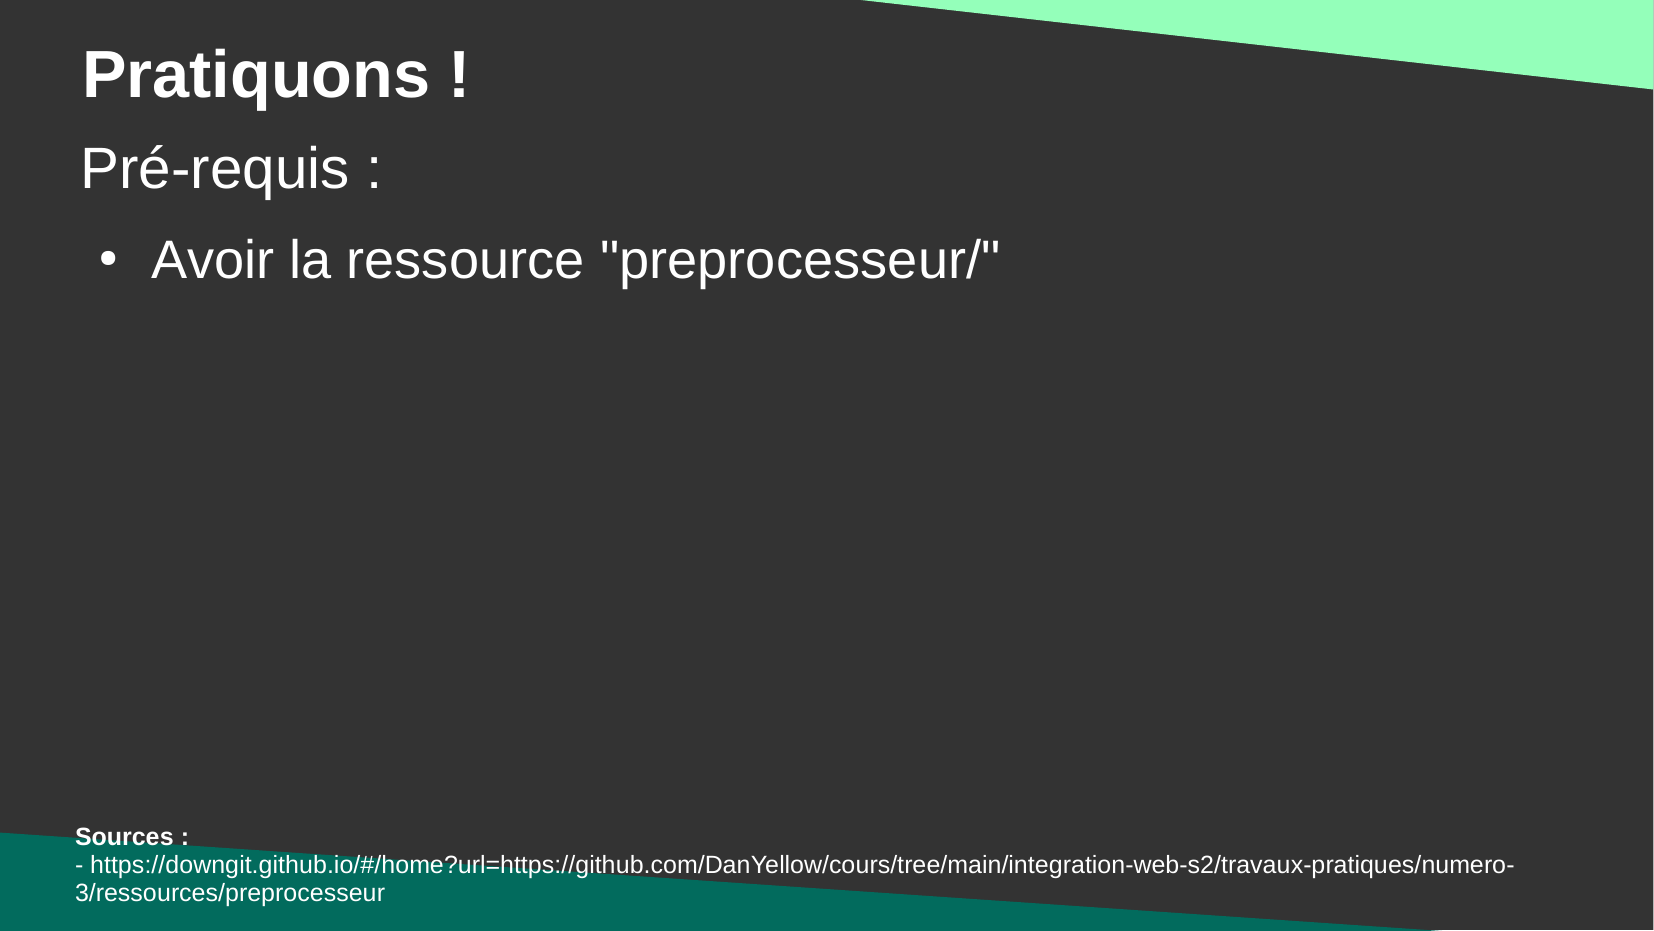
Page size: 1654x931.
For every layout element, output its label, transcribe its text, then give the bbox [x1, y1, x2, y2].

title Pratiquons ! [82, 37, 1571, 114]
list Pré-requis : Avoir la ressource "preprocesseur/" [80, 135, 1620, 296]
text_box [860, 0, 1654, 90]
text_box Sources : - https://downgit.github.io/#/home?url=https://github.com/DanYellow/cours/tree/main/integration-web-s2/travaux-pratiques/numero-3/ressources/preprocesseur [60, 814, 1546, 914]
